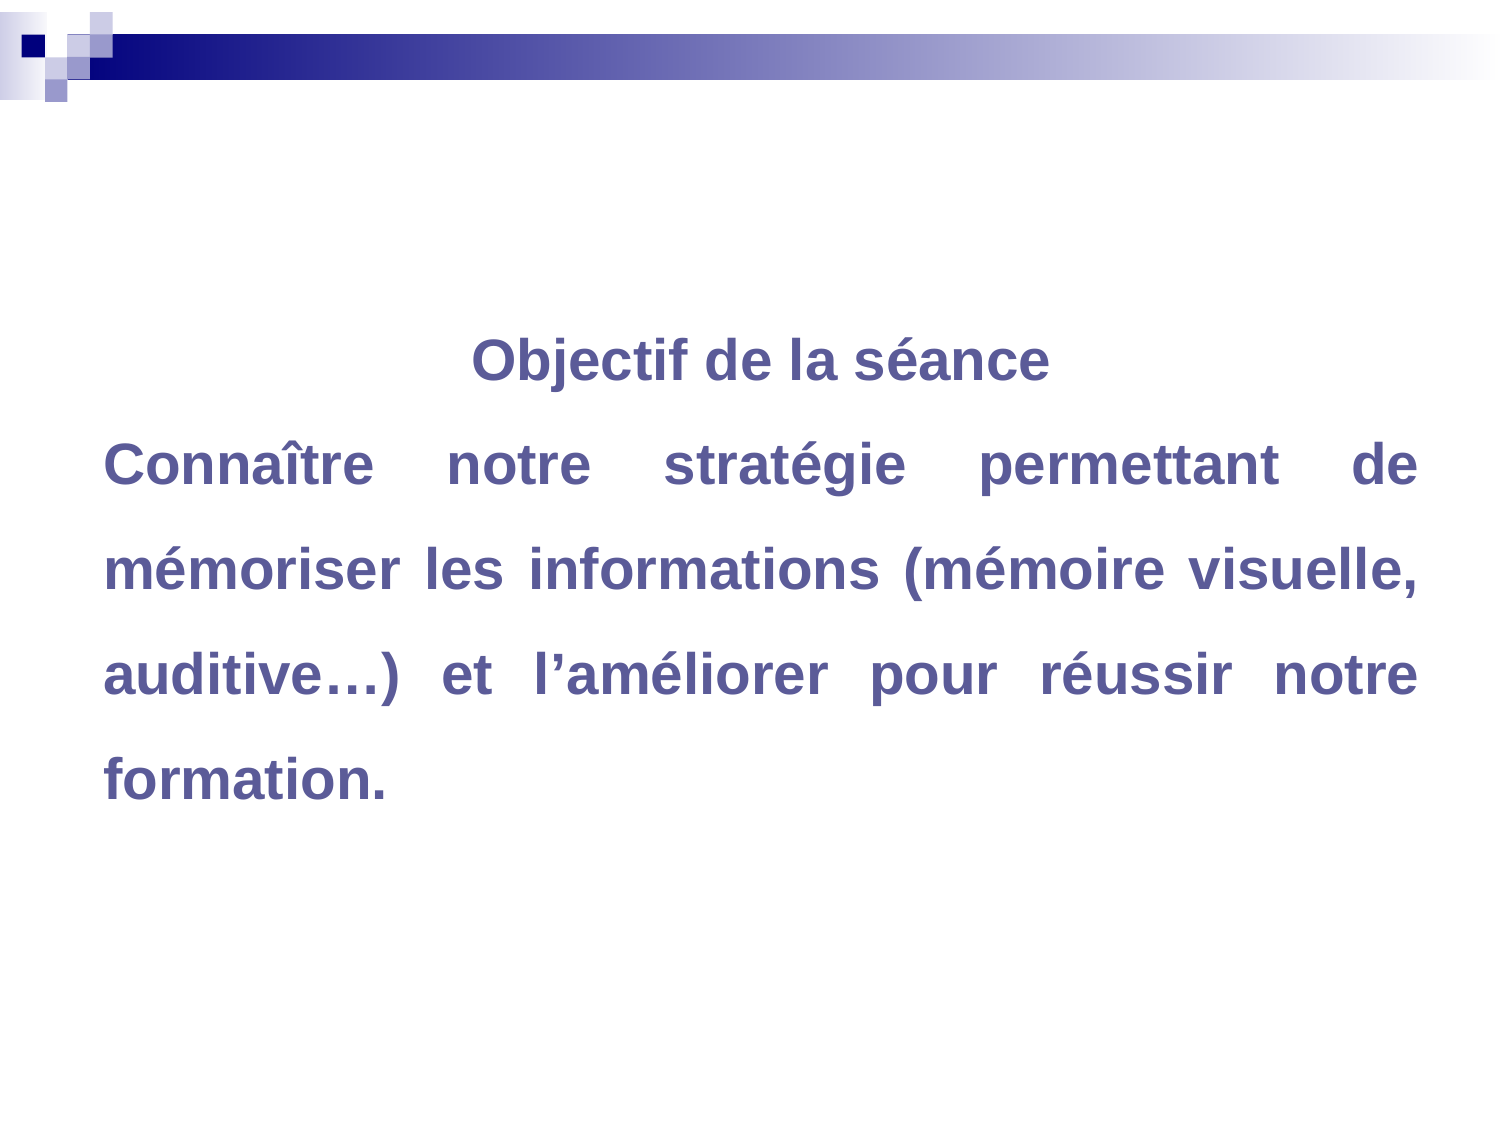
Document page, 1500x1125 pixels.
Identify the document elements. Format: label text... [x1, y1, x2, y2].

text_box Objectif de la séance Connaître notre stratégie permettant de mémoriser les informations (mémoire visuelle, auditive…) et l’améliorer pour réussir notre formation. [88, 278, 1436, 820]
